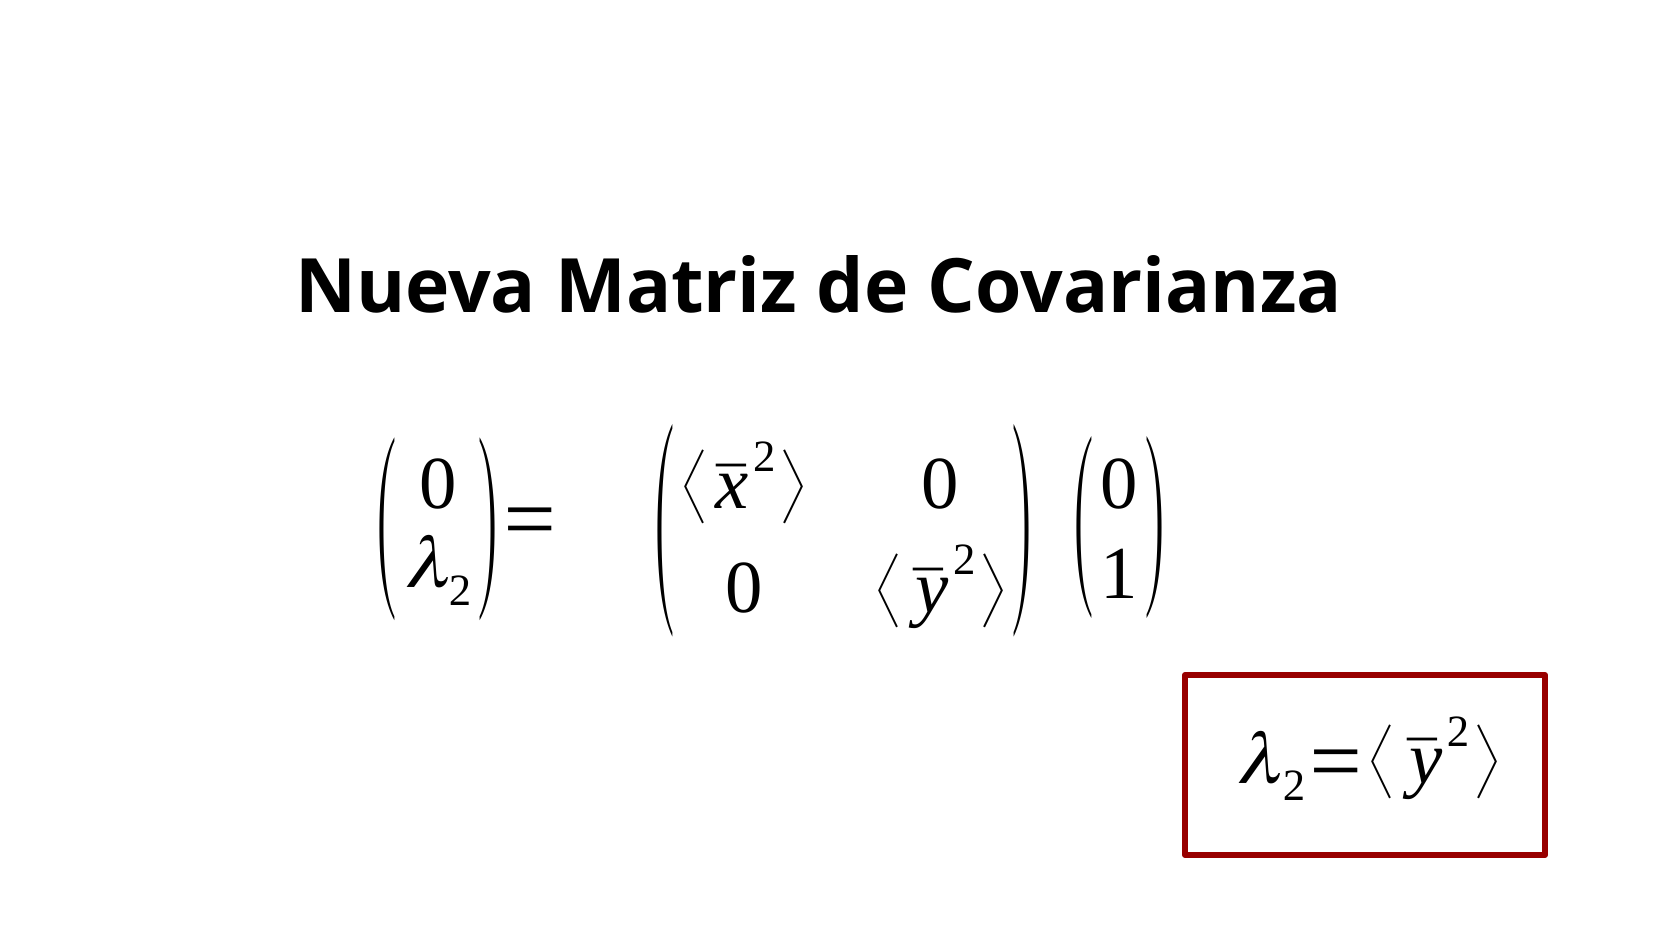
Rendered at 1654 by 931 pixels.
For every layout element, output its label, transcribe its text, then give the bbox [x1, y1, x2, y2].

chart [1229, 705, 1507, 811]
chart [1064, 433, 1174, 624]
chart [645, 421, 1042, 642]
text_box Nueva Matriz de Covarianza [236, 224, 1402, 383]
chart [367, 433, 568, 625]
